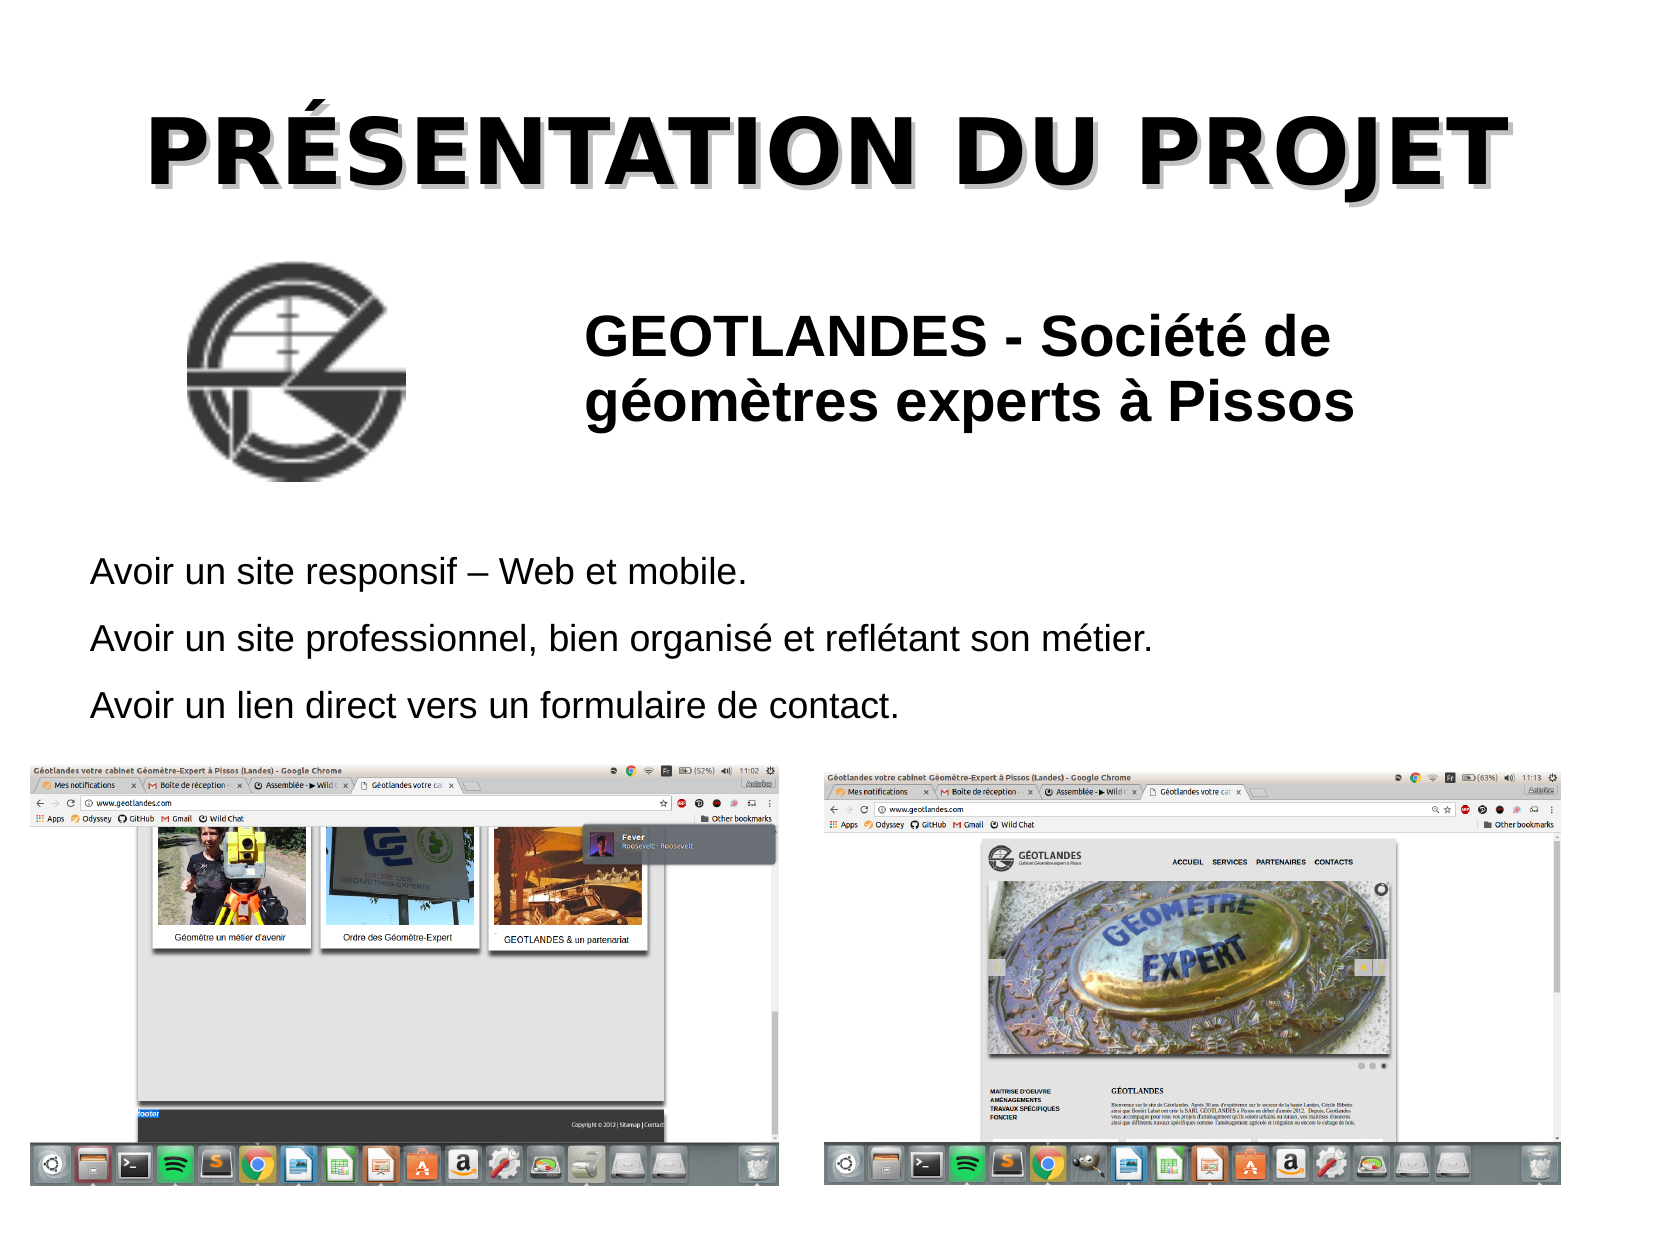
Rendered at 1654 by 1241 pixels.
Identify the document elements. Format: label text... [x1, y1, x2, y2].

picture [187, 261, 406, 482]
text_box Avoir un site responsif – Web et mobile. Avoir un site professionnel, bien organisé et reflétant son métier. Avoir un lien direct vers un formulaire de contact. [75, 543, 1606, 801]
text_box GEOTLANDES - Société de géomètres experts à Pissos [570, 295, 1546, 441]
title PRÉSENTATION DU PROJET [82, 49, 1571, 257]
picture [824, 771, 1561, 1186]
picture [30, 764, 779, 1187]
